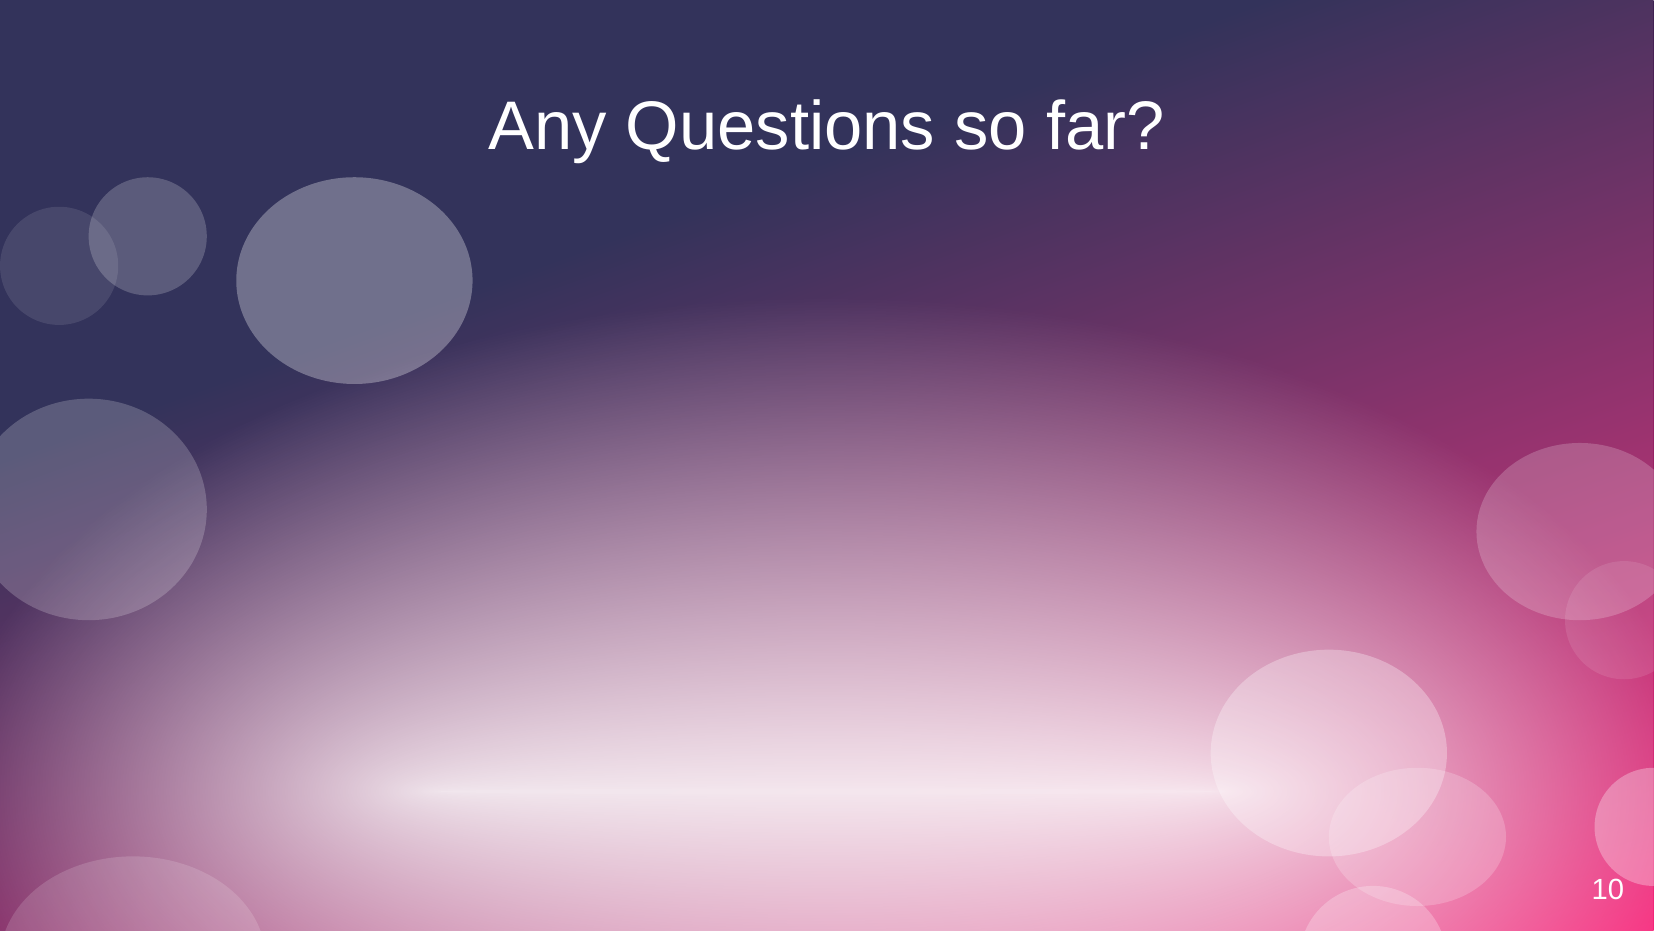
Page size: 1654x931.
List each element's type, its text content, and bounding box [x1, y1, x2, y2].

title Any Questions so far? [88, 44, 1565, 207]
